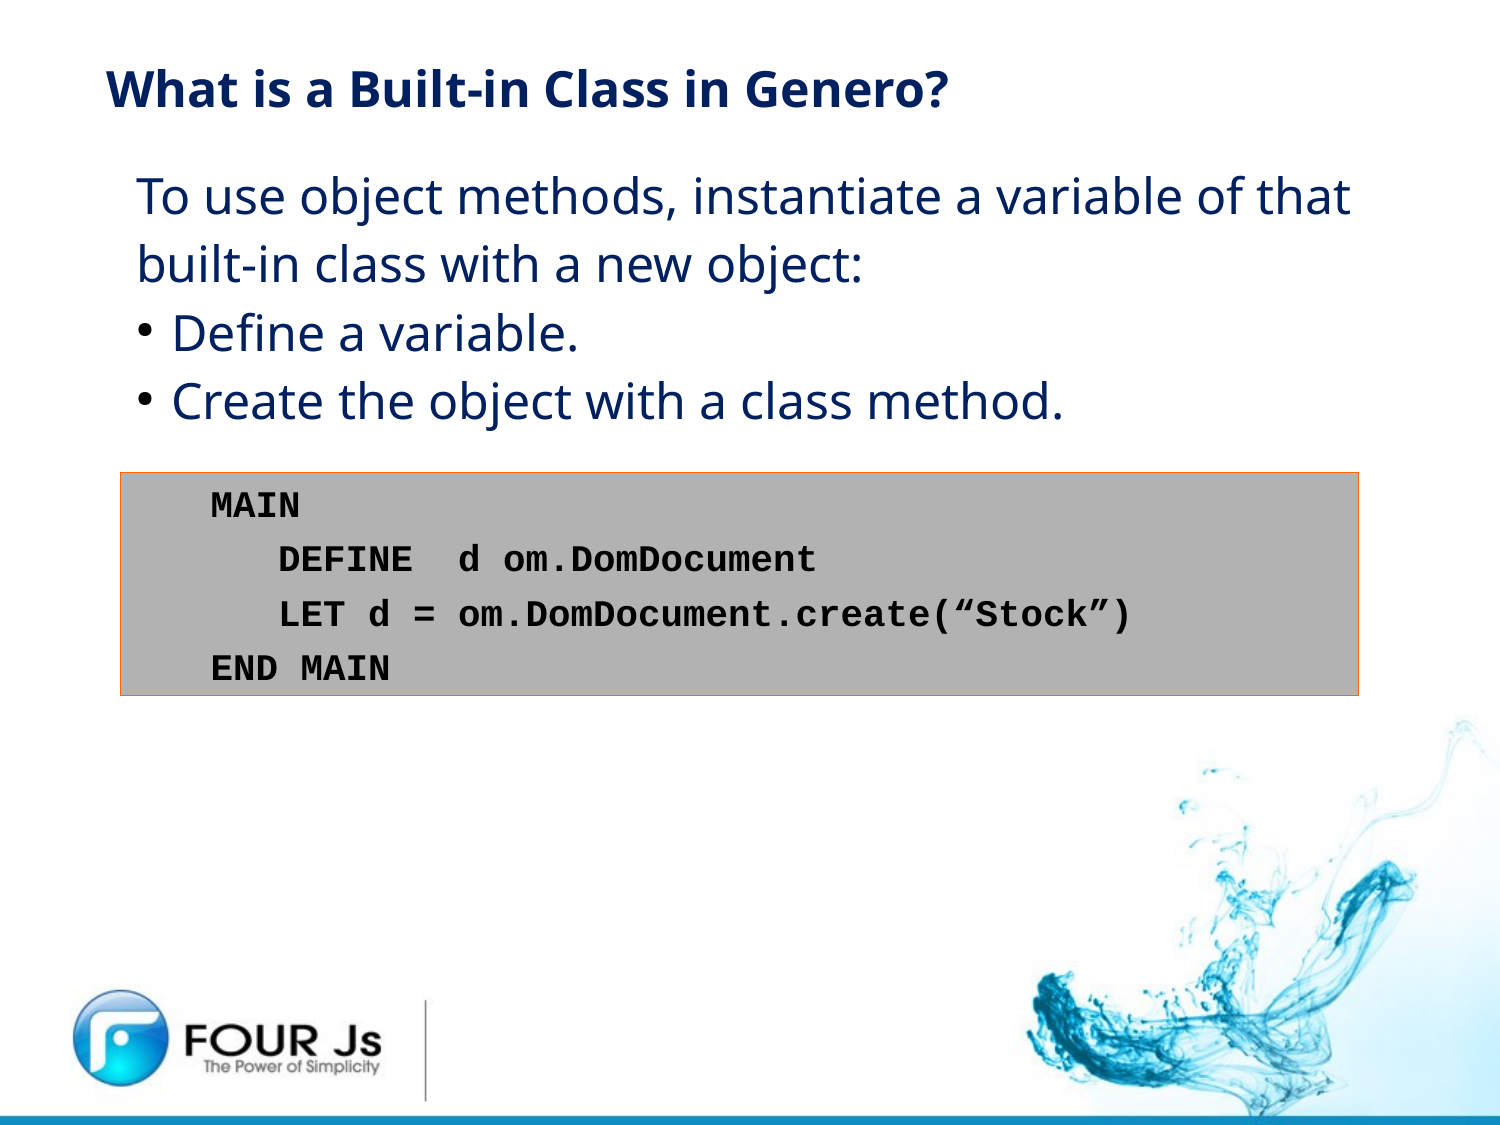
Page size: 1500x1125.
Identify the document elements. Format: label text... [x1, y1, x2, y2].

picture [0, 0, 1500, 1122]
text_box To use object methods, instantiate a variable of that built-in class with a new object: Define a variable. Create the object with a class method. [121, 153, 1383, 804]
text_box MAIN DEFINE d om.DomDocument LET d = om.DomDocument.create(“Stock”) END MAIN [120, 472, 1359, 696]
title What is a Built-in Class in Genero? [106, 35, 1388, 142]
